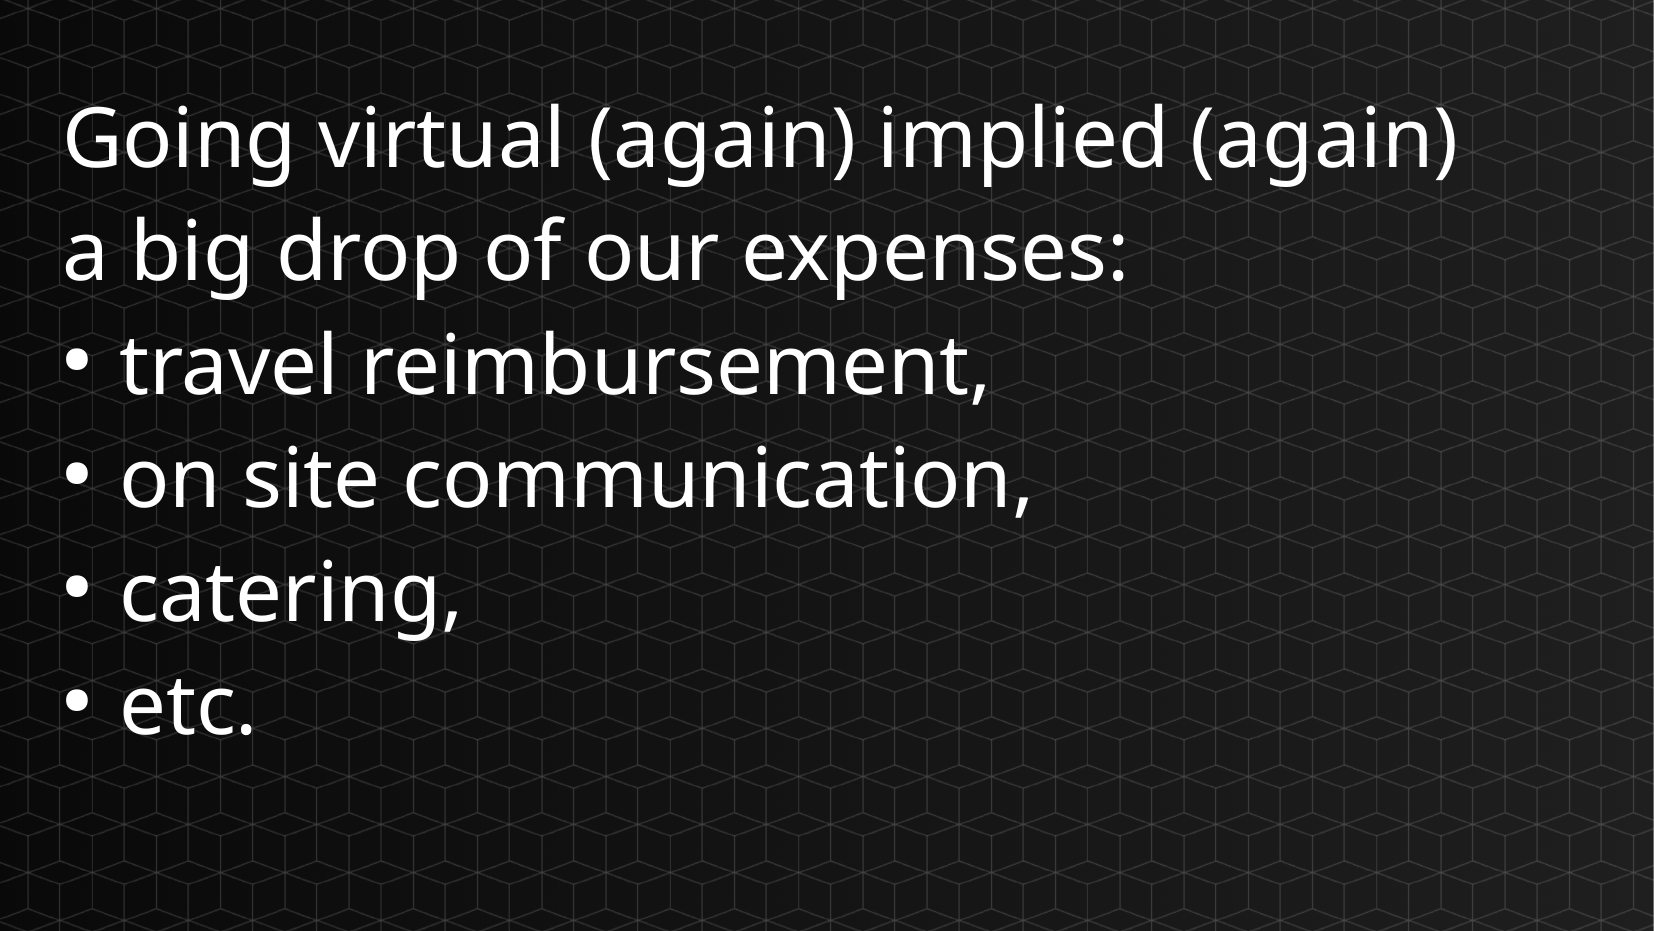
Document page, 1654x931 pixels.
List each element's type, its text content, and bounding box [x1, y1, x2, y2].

picture [0, 0, 1654, 931]
text_box Going virtual (again) implied (again) a big drop of our expenses: travel reimbursement, on site communication, catering, etc. [47, 70, 1642, 931]
